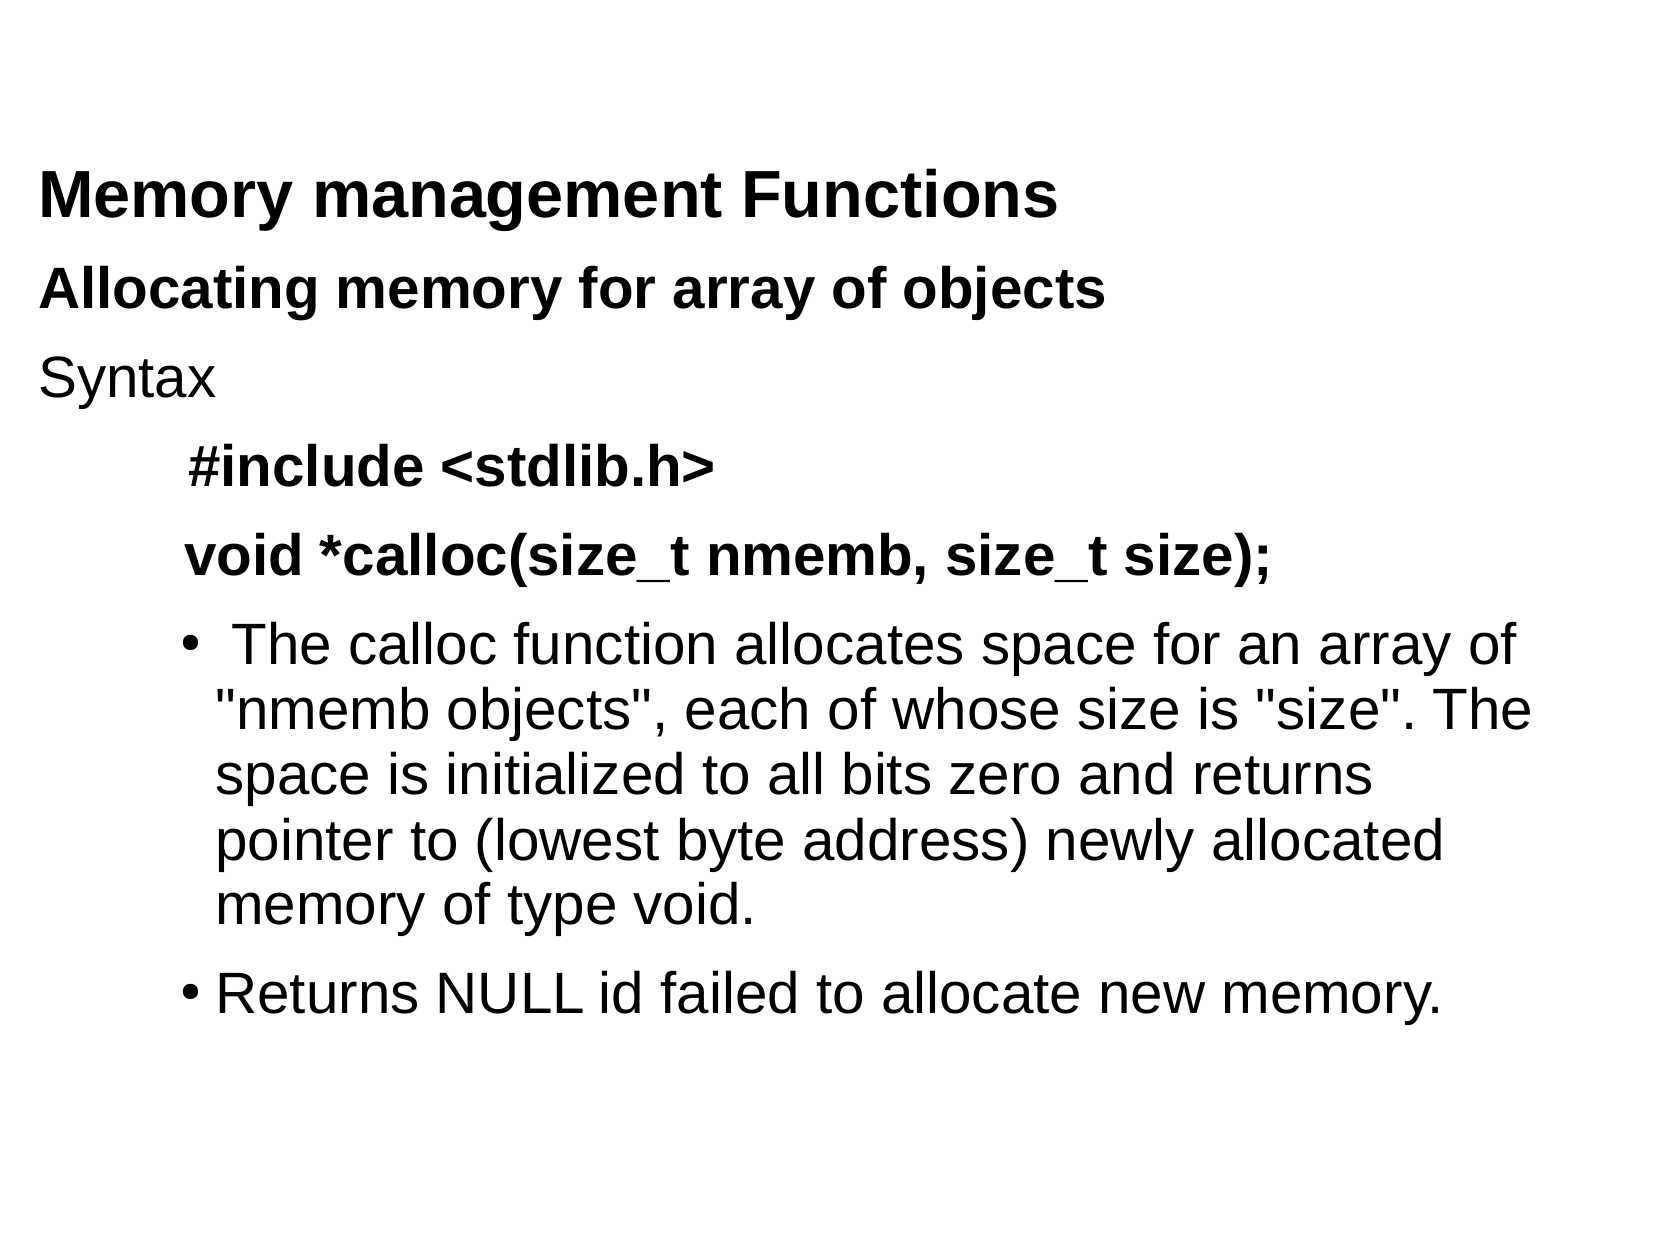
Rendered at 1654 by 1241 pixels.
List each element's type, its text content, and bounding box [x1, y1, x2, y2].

text_box Memory management Functions Allocating memory for array of objects Syntax #include <stdlib.h> void *calloc(size_t nmemb, size_t size); The calloc function allocates space for an array of "nmemb objects", each of whose size is "size". The space is initialized to all bits zero and returns pointer to (lowest byte address) newly allocated memory of type void. Returns NULL id failed to allocate new memory. [23, 150, 1576, 1201]
